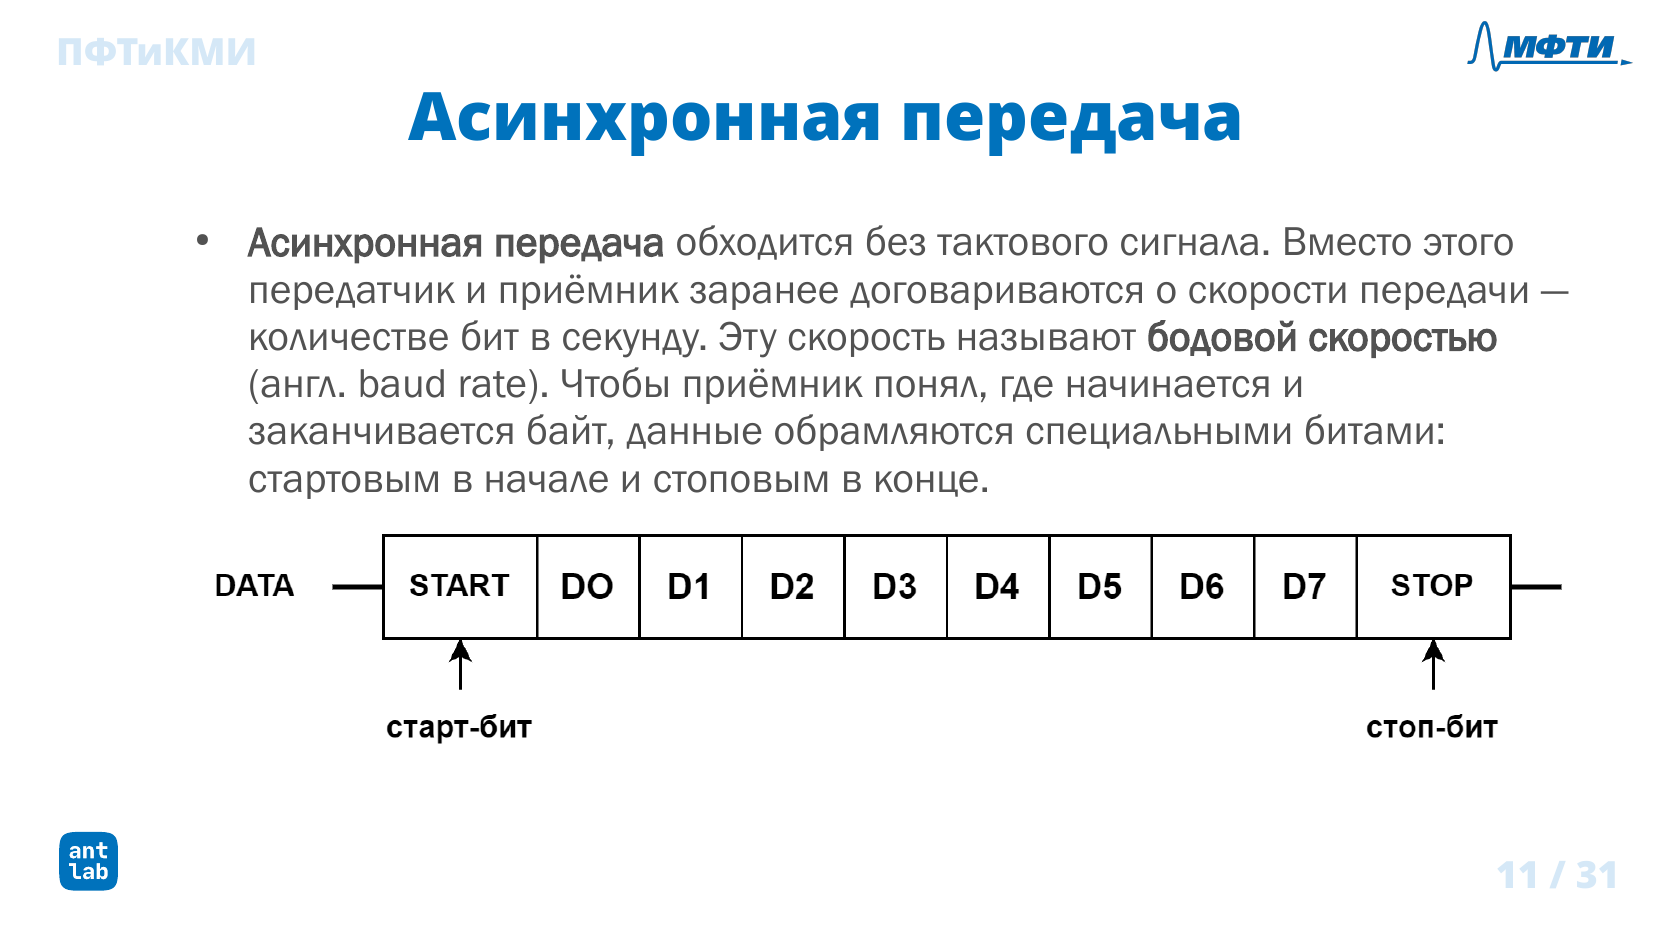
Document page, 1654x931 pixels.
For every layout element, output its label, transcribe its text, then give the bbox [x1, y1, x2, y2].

picture [1446, 0, 1654, 93]
title Асинхронная передача [82, 20, 1571, 209]
picture [177, 534, 1565, 768]
list Асинхронная передача обходится без тактового сигнала. Вместо этого передатчик и приёмник заранее договариваются о скорости передачи — количестве бит в секунду. Эту скорость называют бодовой скоростью (англ. baud rate). Чтобы приёмник понял, где начинается и заканчивается байт, данные обрамляются специальными битами: стартовым в начале и стоповым в конце. [177, 217, 1571, 502]
